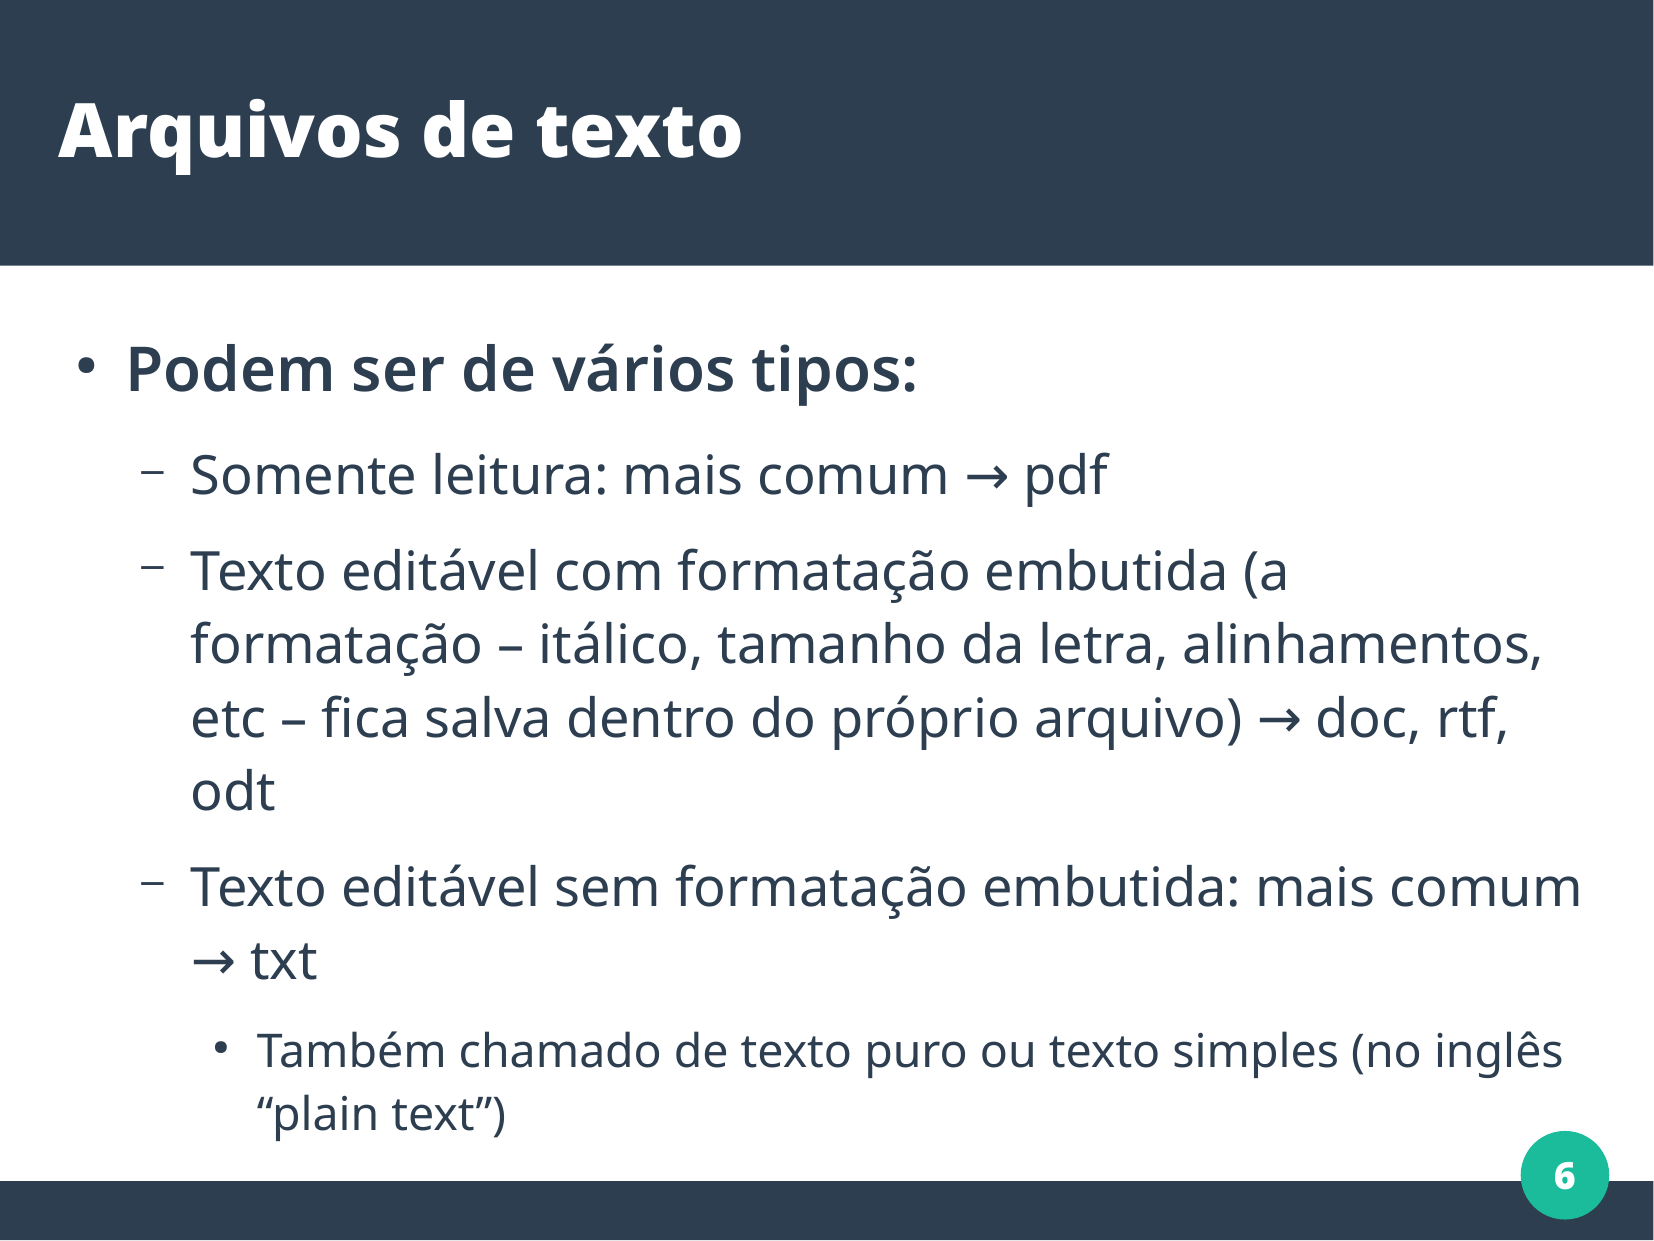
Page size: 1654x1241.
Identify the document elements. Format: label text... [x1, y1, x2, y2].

title Arquivos de texto [59, 49, 1595, 207]
list Podem ser de vários tipos: Somente leitura: mais comum → pdf Texto editável com formatação embutida (a formatação – itálico, tamanho da letra, alinhamentos, etc – fica salva dentro do próprio arquivo) → doc, rtf, odt Texto editável sem formatação embutida: mais comum → txt Também chamado de texto puro ou texto simples (no inglês “plain text”) [59, 324, 1595, 1152]
